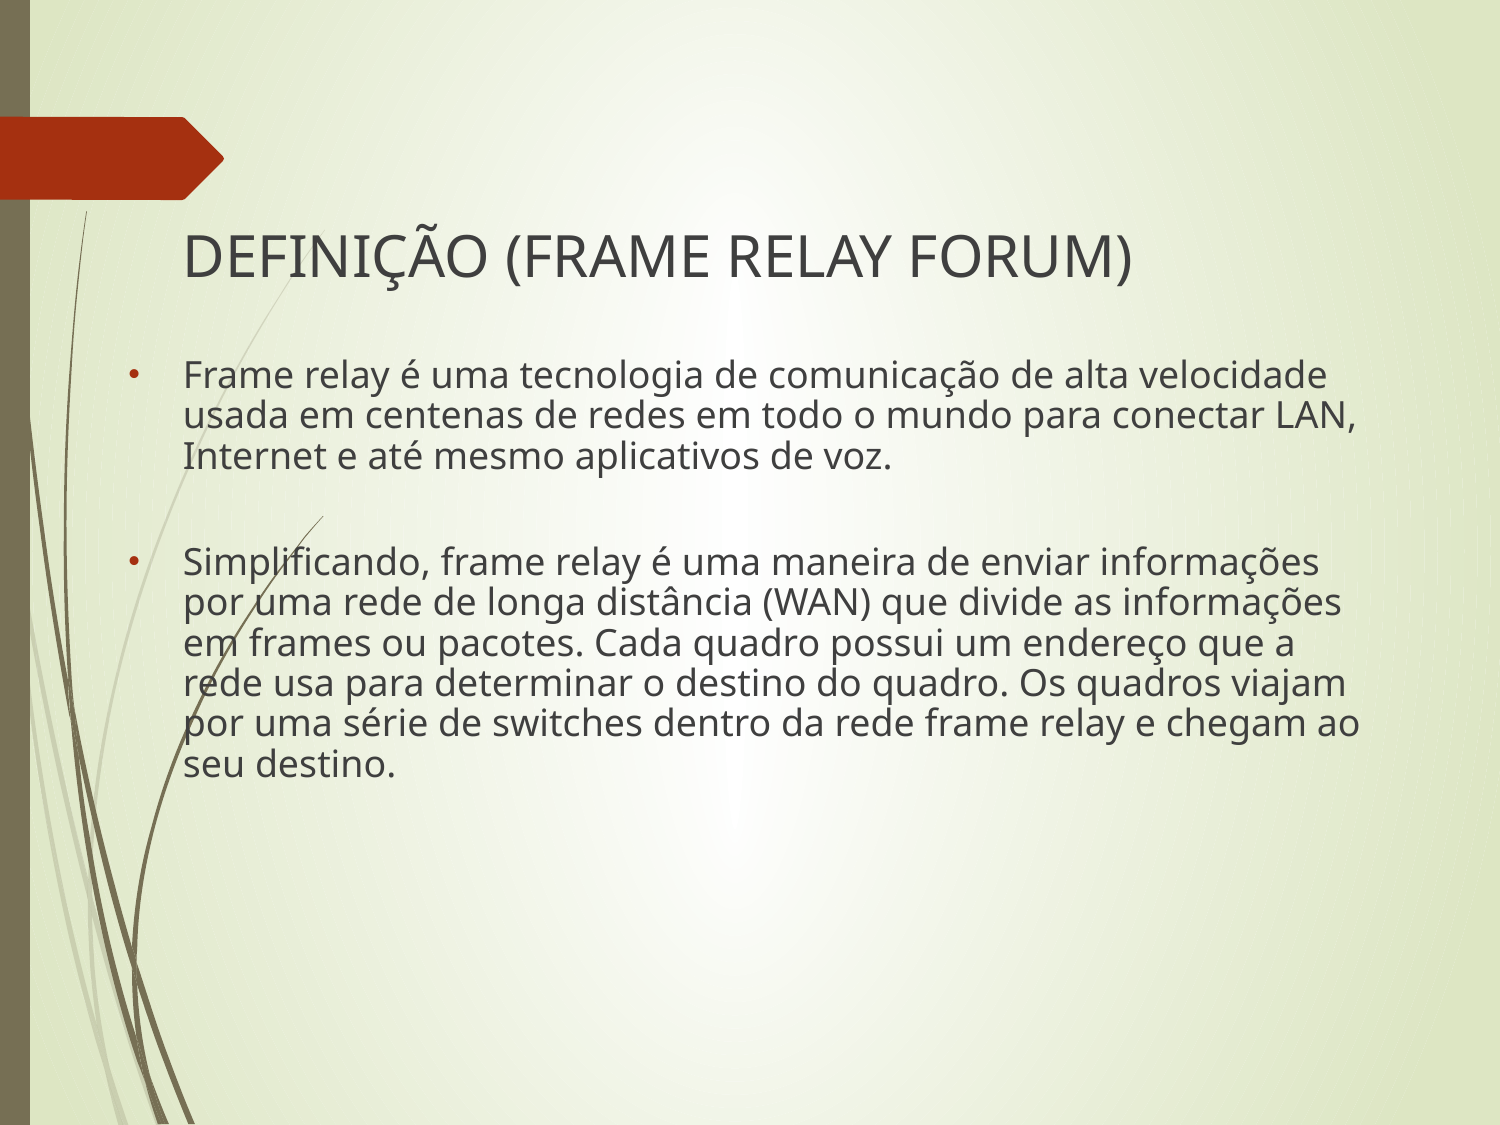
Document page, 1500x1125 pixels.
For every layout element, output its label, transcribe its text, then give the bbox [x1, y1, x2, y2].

list DEFINIÇÃO (FRAME RELAY FORUM) Frame relay é uma tecnologia de comunicação de alta velocidade usada em centenas de redes em todo o mundo para conectar LAN, Internet e até mesmo aplicativos de voz. Simplificando, frame relay é uma maneira de enviar informações por uma rede de longa distância (WAN) que divide as informações em frames ou pacotes. Cada quadro possui um endereço que a rede usa para determinar o destino do quadro. Os quadros viajam por uma série de switches dentro da rede frame relay e chegam ao seu destino. [112, 220, 1388, 1000]
